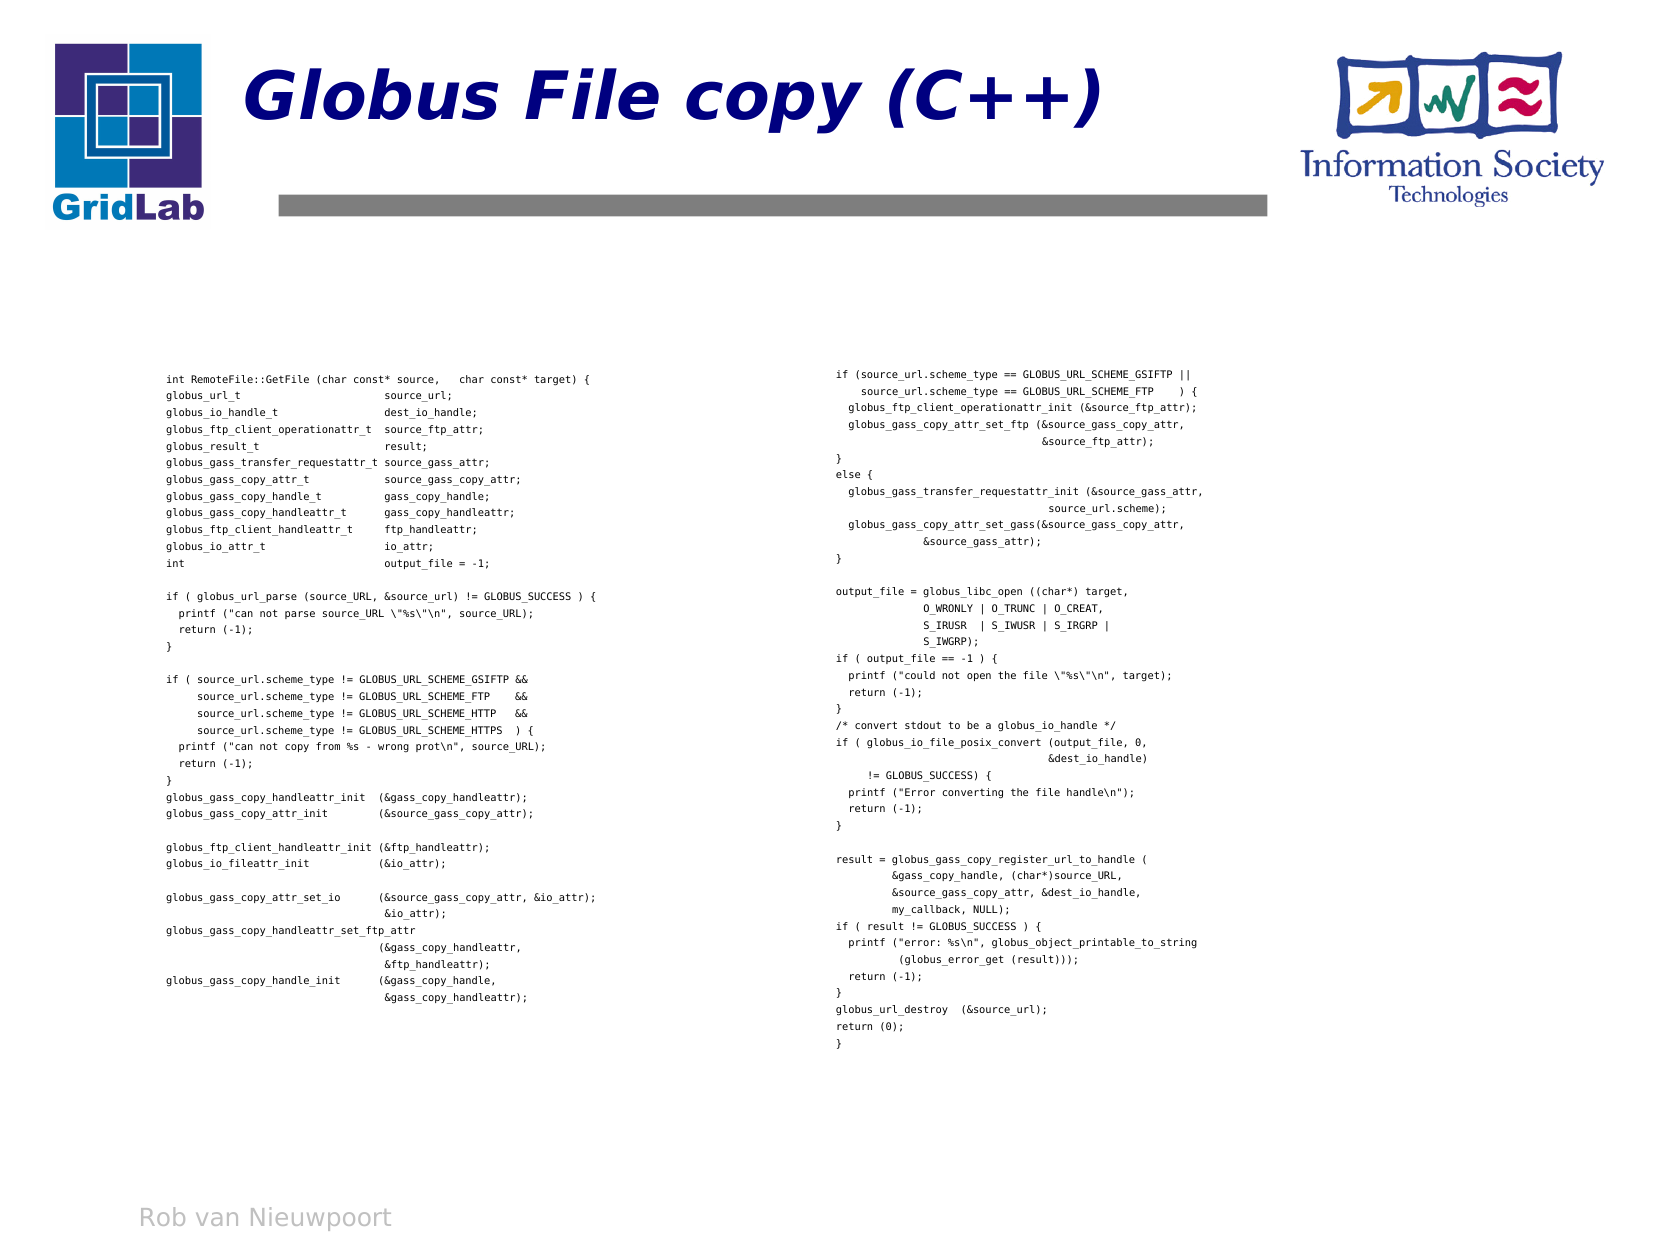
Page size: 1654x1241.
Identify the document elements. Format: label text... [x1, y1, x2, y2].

title Globus File copy (C++) [243, 0, 1280, 187]
text_box if (source_url.scheme_type == GLOBUS_URL_SCHEME_GSIFTP || source_url.scheme_type == GLOBUS_URL_SCHEME_FTP ) { globus_ftp_client_operationattr_init (&source_ftp_attr); globus_gass_copy_attr_set_ftp (&source_gass_copy_attr, &source_ftp_attr); } else { globus_gass_transfer_requestattr_init (&source_gass_attr, source_url.scheme); globus_gass_copy_attr_set_gass(&source_gass_copy_attr, &source_gass_attr); } output_file = globus_libc_open ((char*) target, O_WRONLY | O_TRUNC | O_CREAT, S_IRUSR | S_IWUSR | S_IRGRP | S_IWGRP); if ( output_file == -1 ) { printf ("could not open the file \"%s\"\n", target); return (-1); } /* convert stdout to be a globus_io_handle */ if ( globus_io_file_posix_convert (output_file, 0, &dest_io_handle) != GLOBUS_SUCCESS) { printf ("Error converting the file handle\n"); return (-1); } result = globus_gass_copy_register_url_to_handle ( &gass_copy_handle, (char*)source_URL, &source_gass_copy_attr, &dest_io_handle, my_callback, NULL); if ( result != GLOBUS_SUCCESS ) { printf ("error: %s\n", globus_object_printable_to_string (globus_error_get (result))); return (-1); } globus_url_destroy (&source_url); return (0); } [821, 360, 1618, 1108]
picture [1293, 34, 1611, 214]
text_box int RemoteFile::GetFile (char const* source, char const* target) { globus_url_t source_url; globus_io_handle_t dest_io_handle; globus_ftp_client_operationattr_t source_ftp_attr; globus_result_t result; globus_gass_transfer_requestattr_t source_gass_attr; globus_gass_copy_attr_t source_gass_copy_attr; globus_gass_copy_handle_t gass_copy_handle; globus_gass_copy_handleattr_t gass_copy_handleattr; globus_ftp_client_handleattr_t ftp_handleattr; globus_io_attr_t io_attr; int output_file = -1; if ( globus_url_parse (source_URL, &source_url) != GLOBUS_SUCCESS ) { printf ("can not parse source_URL \"%s\"\n", source_URL); return (-1); } if ( source_url.scheme_type != GLOBUS_URL_SCHEME_GSIFTP && source_url.scheme_type != GLOBUS_URL_SCHEME_FTP && source_url.scheme_type != GLOBUS_URL_SCHEME_HTTP && source_url.scheme_type != GLOBUS_URL_SCHEME_HTTPS ) { printf ("can not copy from %s - wrong prot\n", source_URL); return (-1); } globus_gass_copy_handleattr_init (&gass_copy_handleattr); globus_gass_copy_attr_init (&source_gass_copy_attr); globus_ftp_client_handleattr_init (&ftp_handleattr); globus_io_fileattr_init (&io_attr); globus_gass_copy_attr_set_io (&source_gass_copy_attr, &io_attr); &io_attr); globus_gass_copy_handleattr_set_ftp_attr (&gass_copy_handleattr, &ftp_handleattr); globus_gass_copy_handle_init (&gass_copy_handle, &gass_copy_handleattr); [151, 364, 920, 1154]
picture [45, 34, 211, 230]
